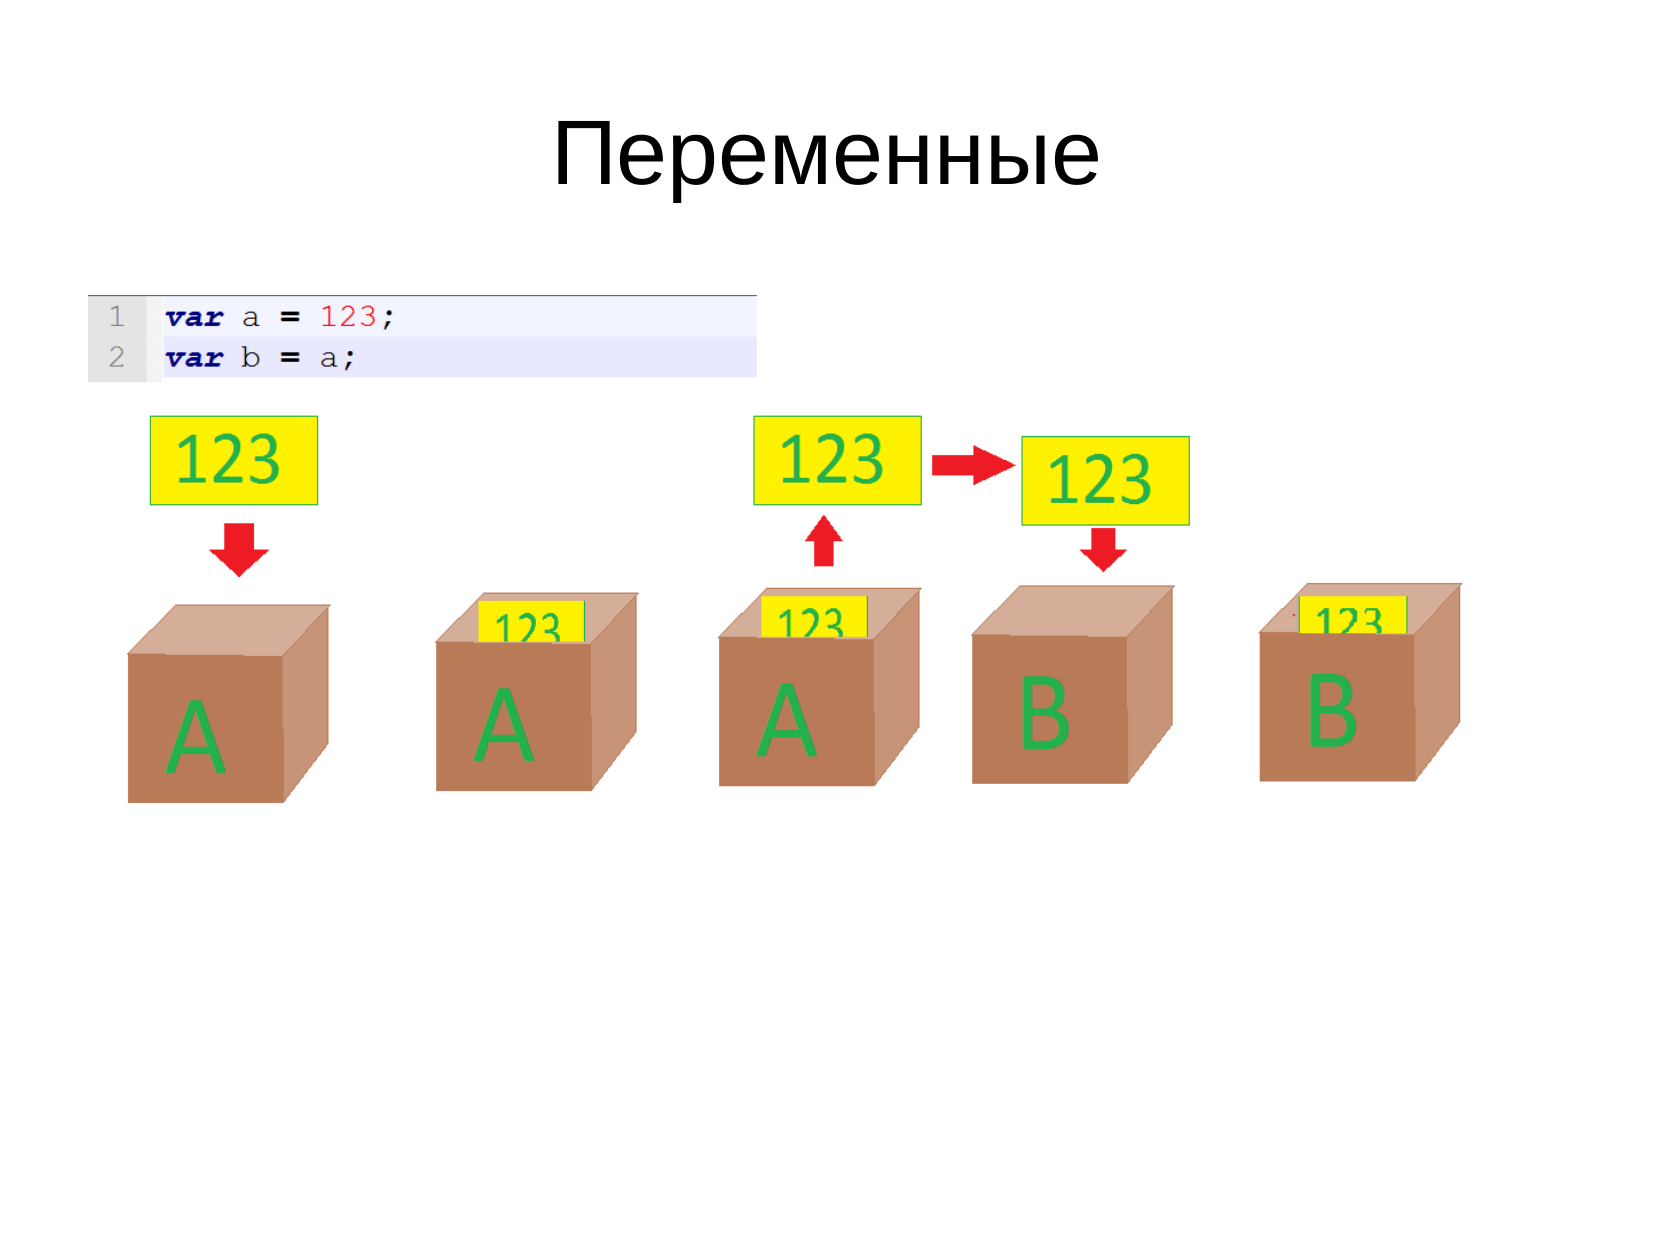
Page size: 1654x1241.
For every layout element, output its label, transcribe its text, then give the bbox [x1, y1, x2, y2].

picture [88, 295, 1537, 827]
title Переменные [82, 49, 1571, 257]
